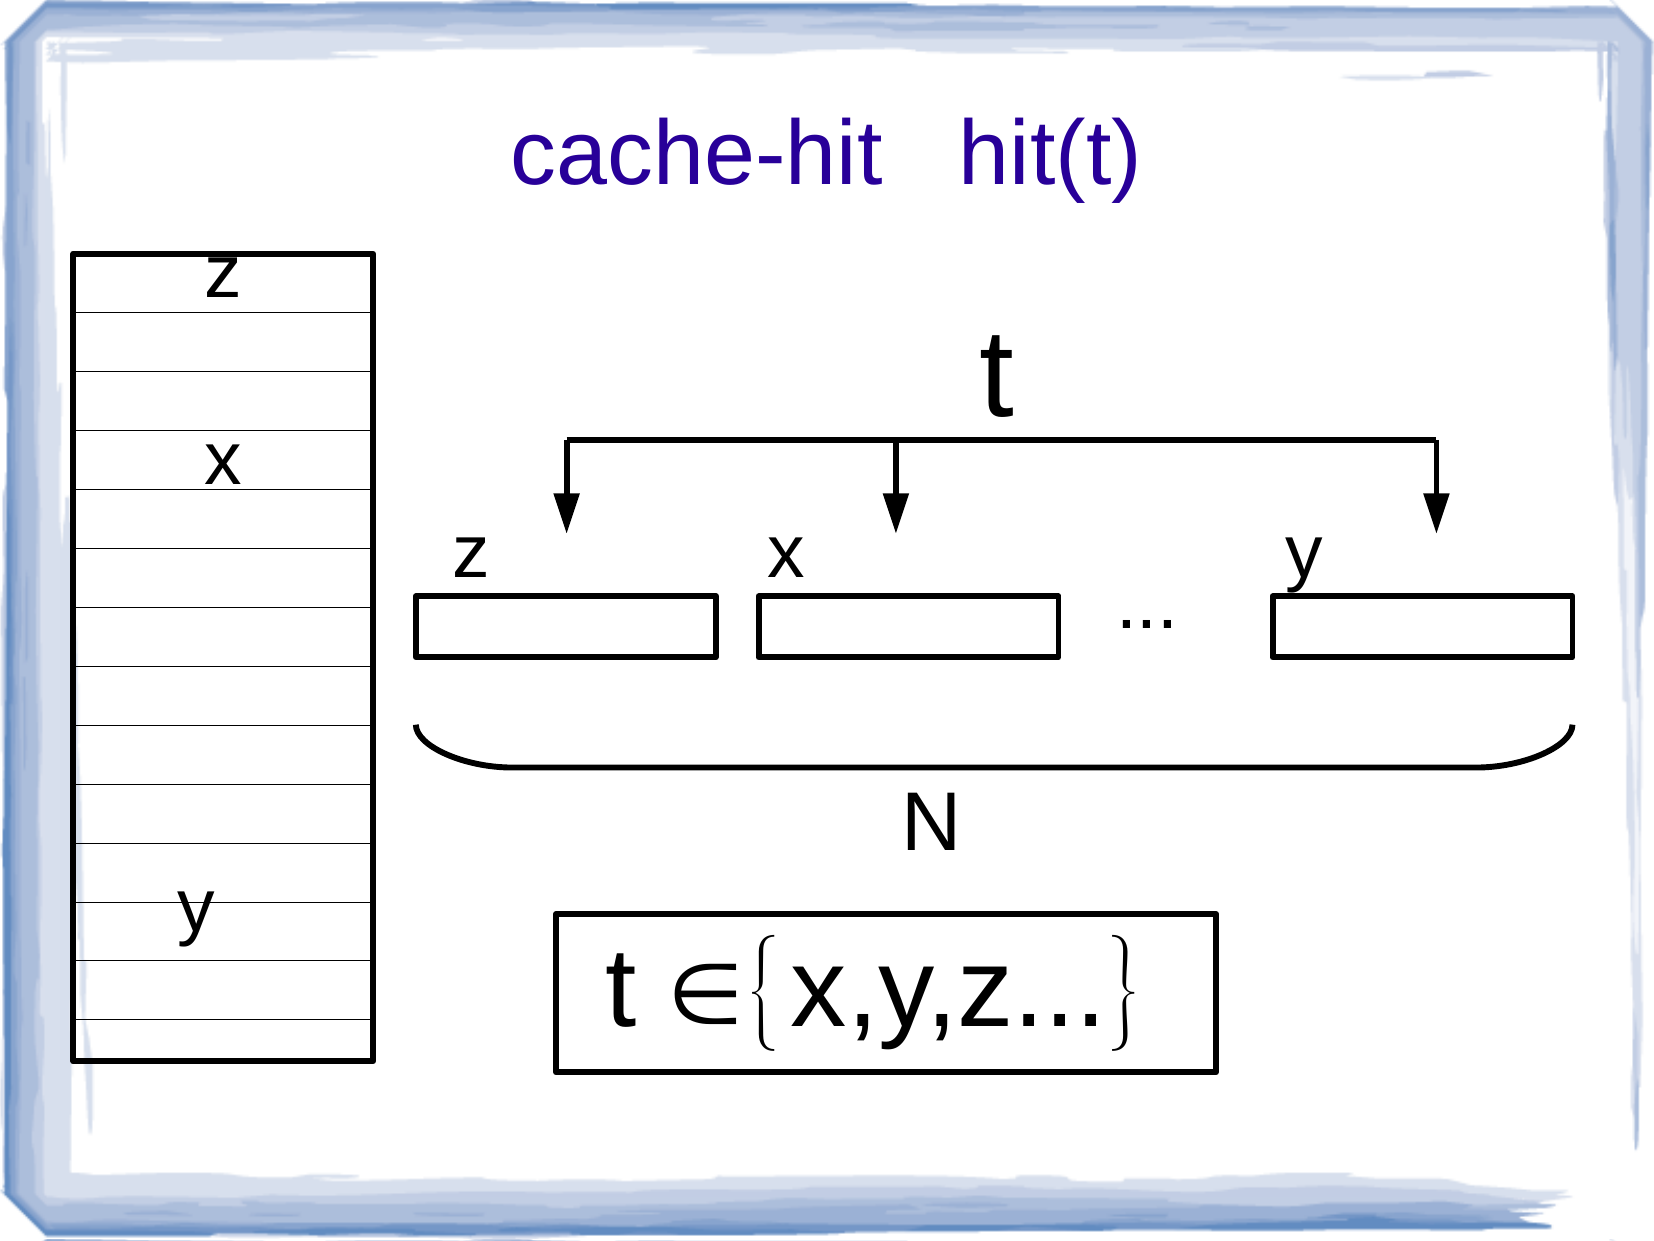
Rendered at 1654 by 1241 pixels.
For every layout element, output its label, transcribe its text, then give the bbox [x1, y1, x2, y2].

picture [0, 0, 1654, 1241]
text_box z [438, 502, 536, 646]
text_box t [965, 296, 1030, 451]
text_box t {x,y,z...} [556, 913, 1216, 1073]
text_box [73, 253, 374, 1062]
text_box x [753, 502, 851, 646]
text_box z [189, 222, 288, 366]
text_box y [1270, 502, 1369, 646]
text_box [1272, 596, 1573, 658]
text_box x [189, 408, 288, 553]
text_box y [162, 855, 261, 1000]
text_box N [887, 767, 1018, 911]
title cache-hit hit(t) [82, 49, 1571, 257]
text_box [415, 596, 716, 658]
text_box ... [1101, 553, 1235, 697]
text_box [758, 596, 1059, 658]
